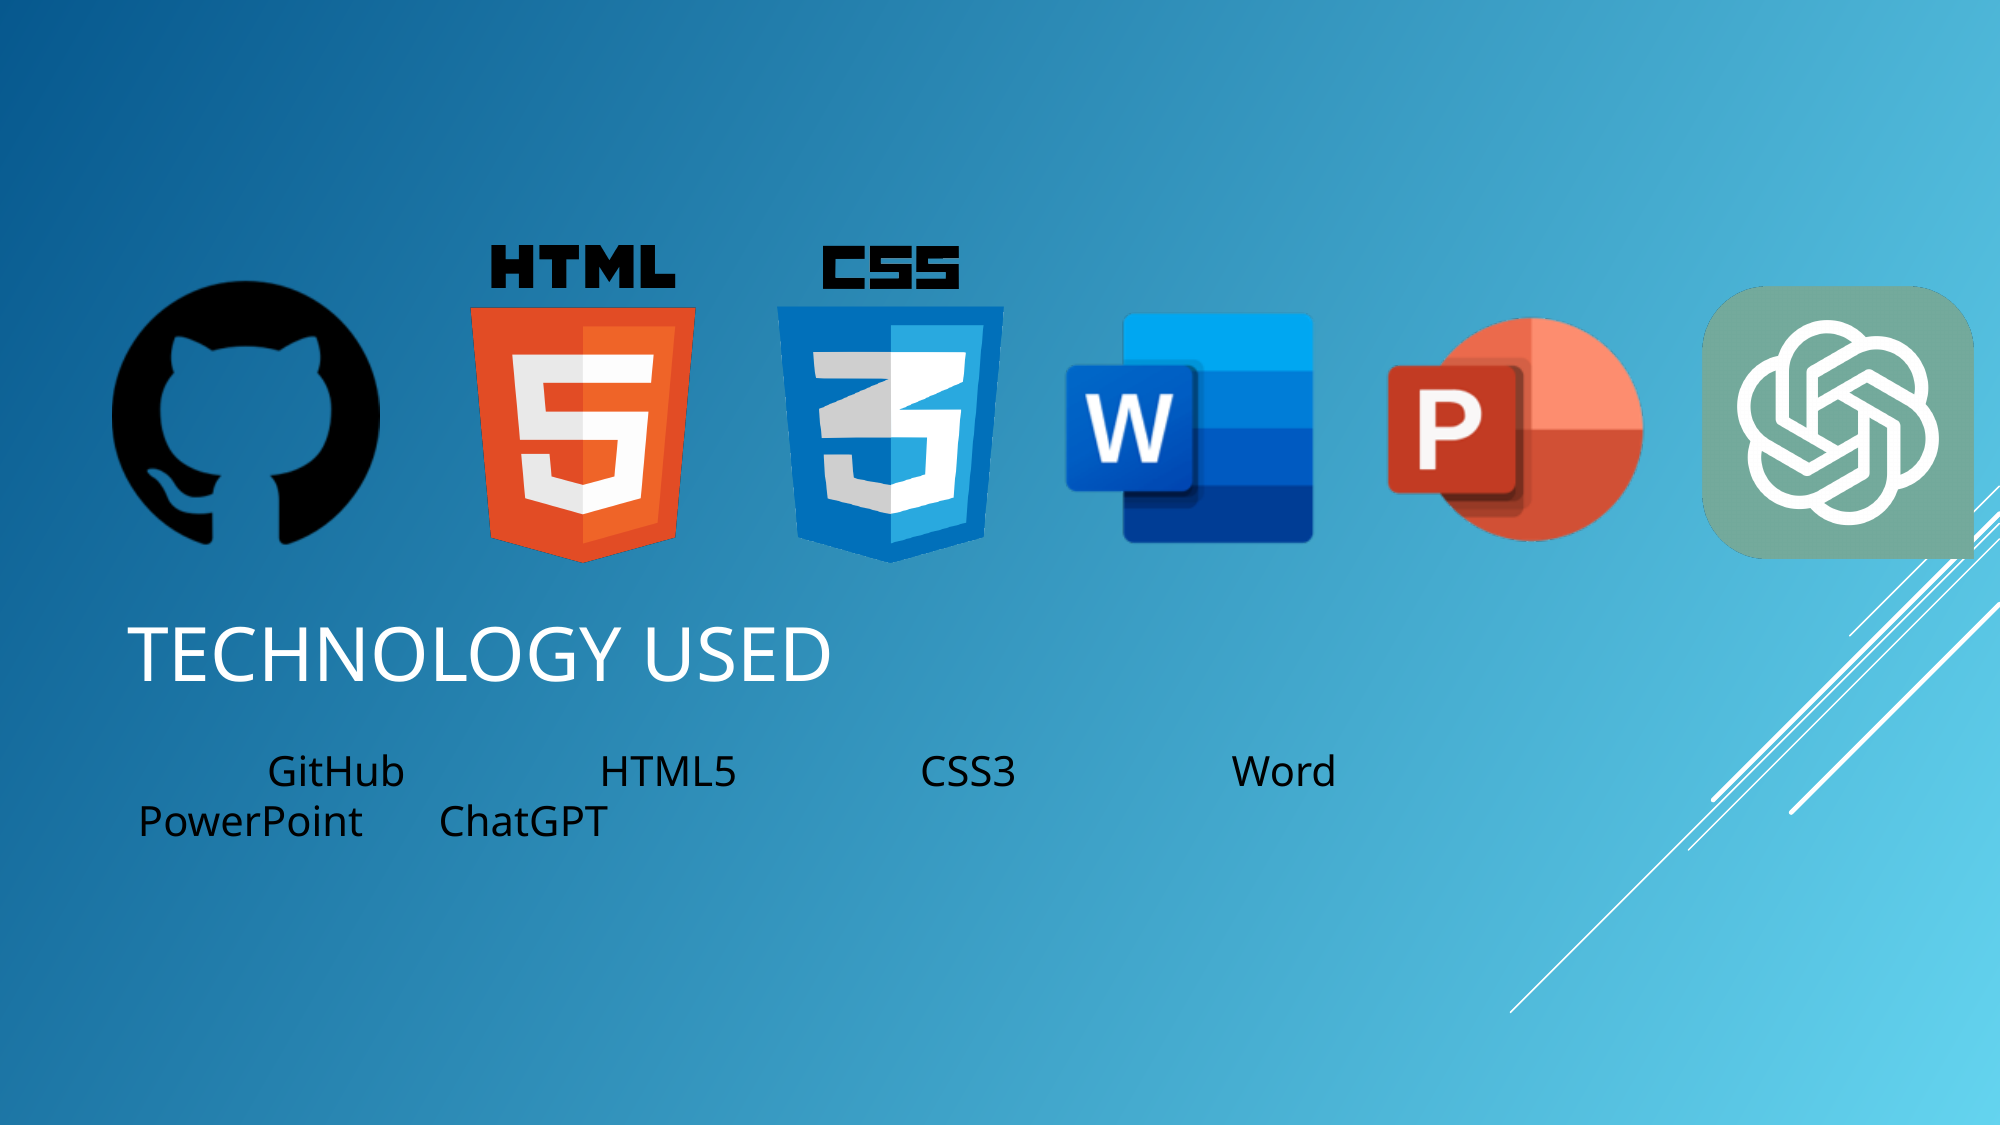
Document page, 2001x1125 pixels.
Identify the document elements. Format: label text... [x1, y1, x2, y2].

picture [777, 245, 1004, 563]
picture [1702, 286, 1974, 559]
picture [1059, 311, 1319, 548]
picture [424, 245, 742, 563]
list GitHub HTML5 CSS3 Word PowerPoint ChatGPT [0, 609, 2000, 856]
picture [112, 278, 380, 548]
picture [1373, 286, 1660, 573]
title Technology used [112, 33, 1513, 142]
